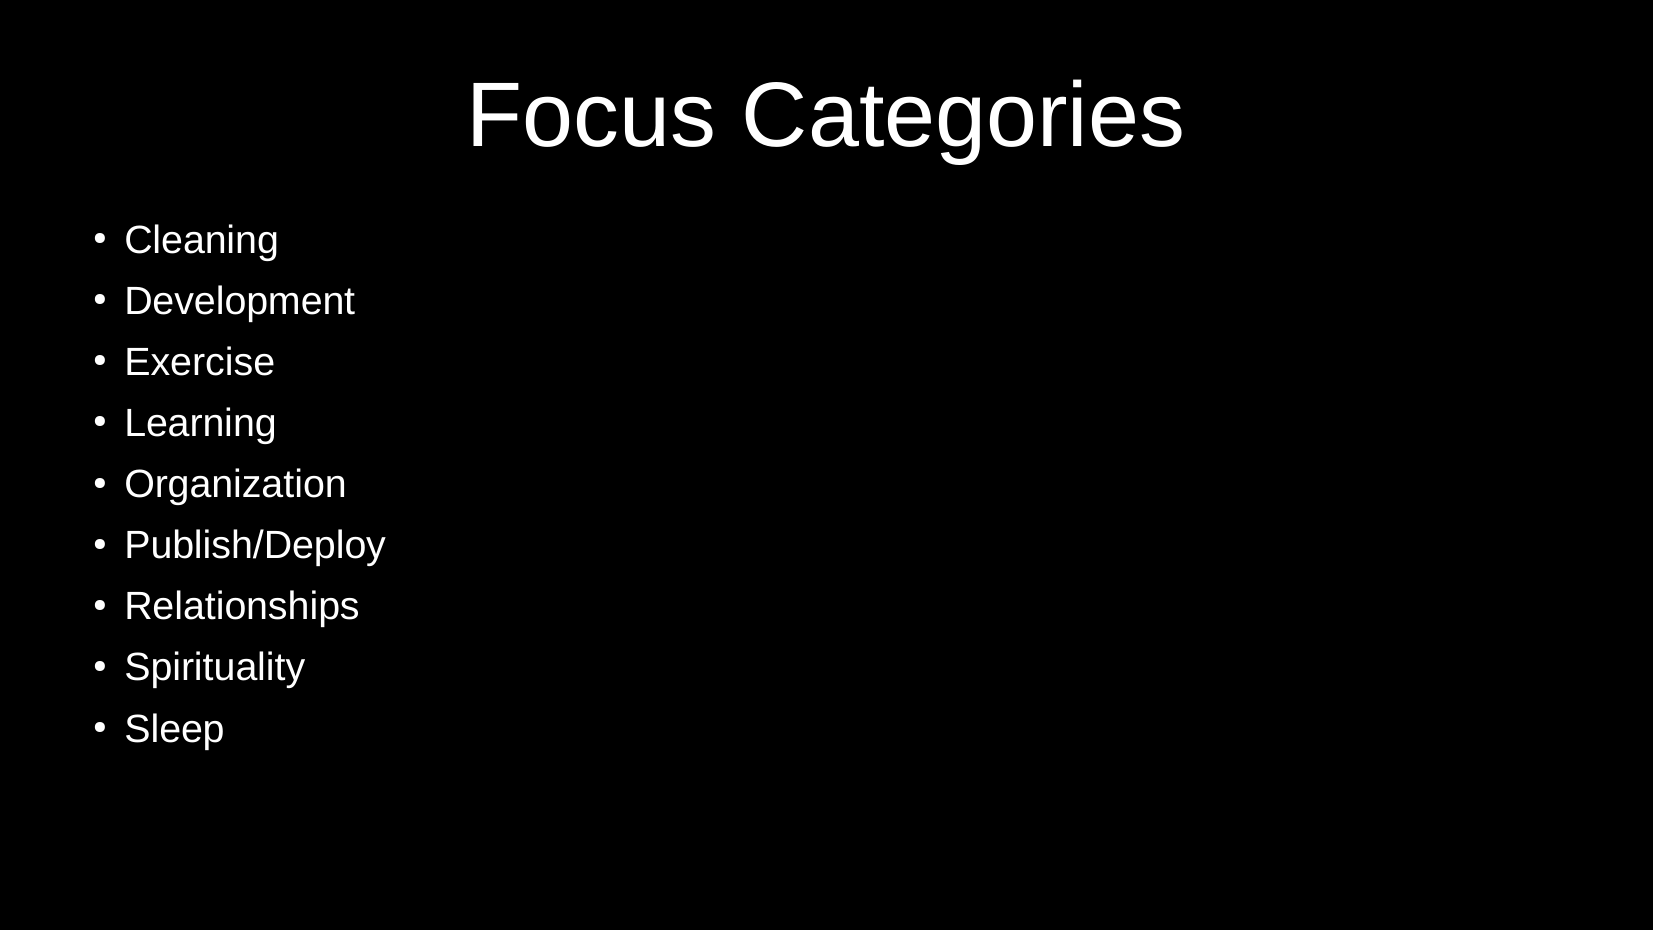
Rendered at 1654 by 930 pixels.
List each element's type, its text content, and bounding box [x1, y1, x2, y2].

title Focus Categories [82, 37, 1571, 193]
list Cleaning Development Exercise Learning Organization Publish/Deploy Relationships Spirituality Sleep [82, 217, 1571, 757]
